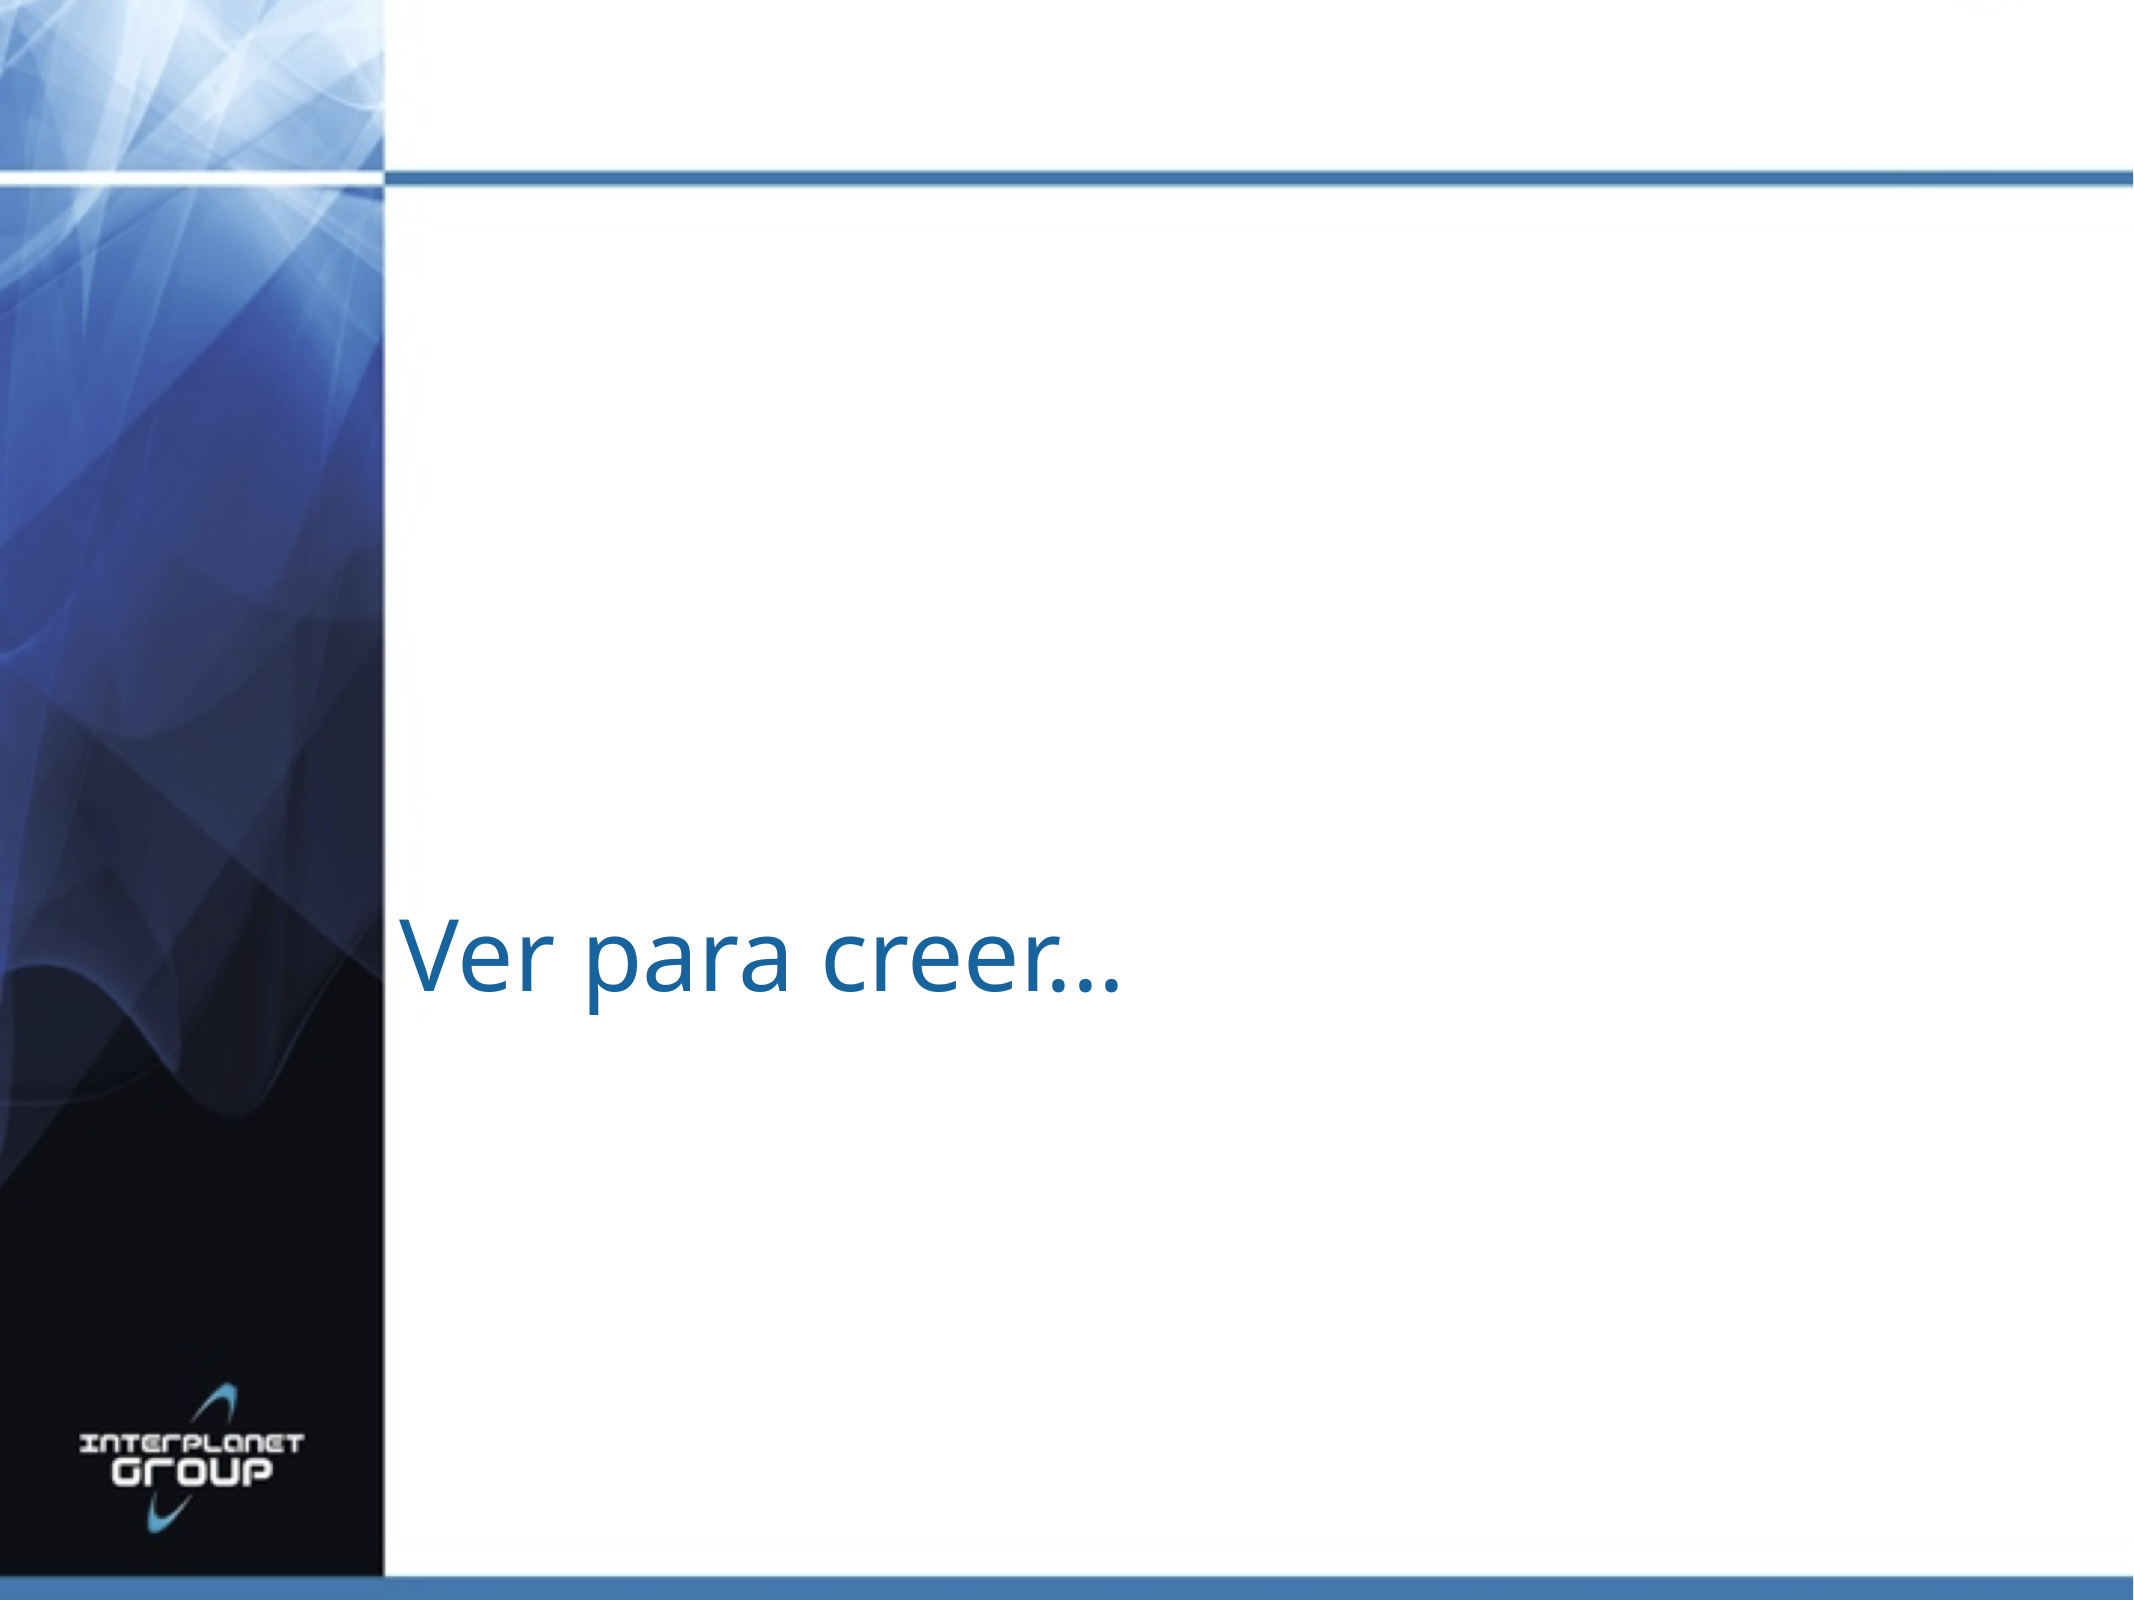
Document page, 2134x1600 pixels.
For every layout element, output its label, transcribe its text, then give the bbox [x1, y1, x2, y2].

title [391, 22, 2109, 335]
list Ver para creer... [391, 335, 2109, 1567]
picture [0, 0, 2134, 1600]
